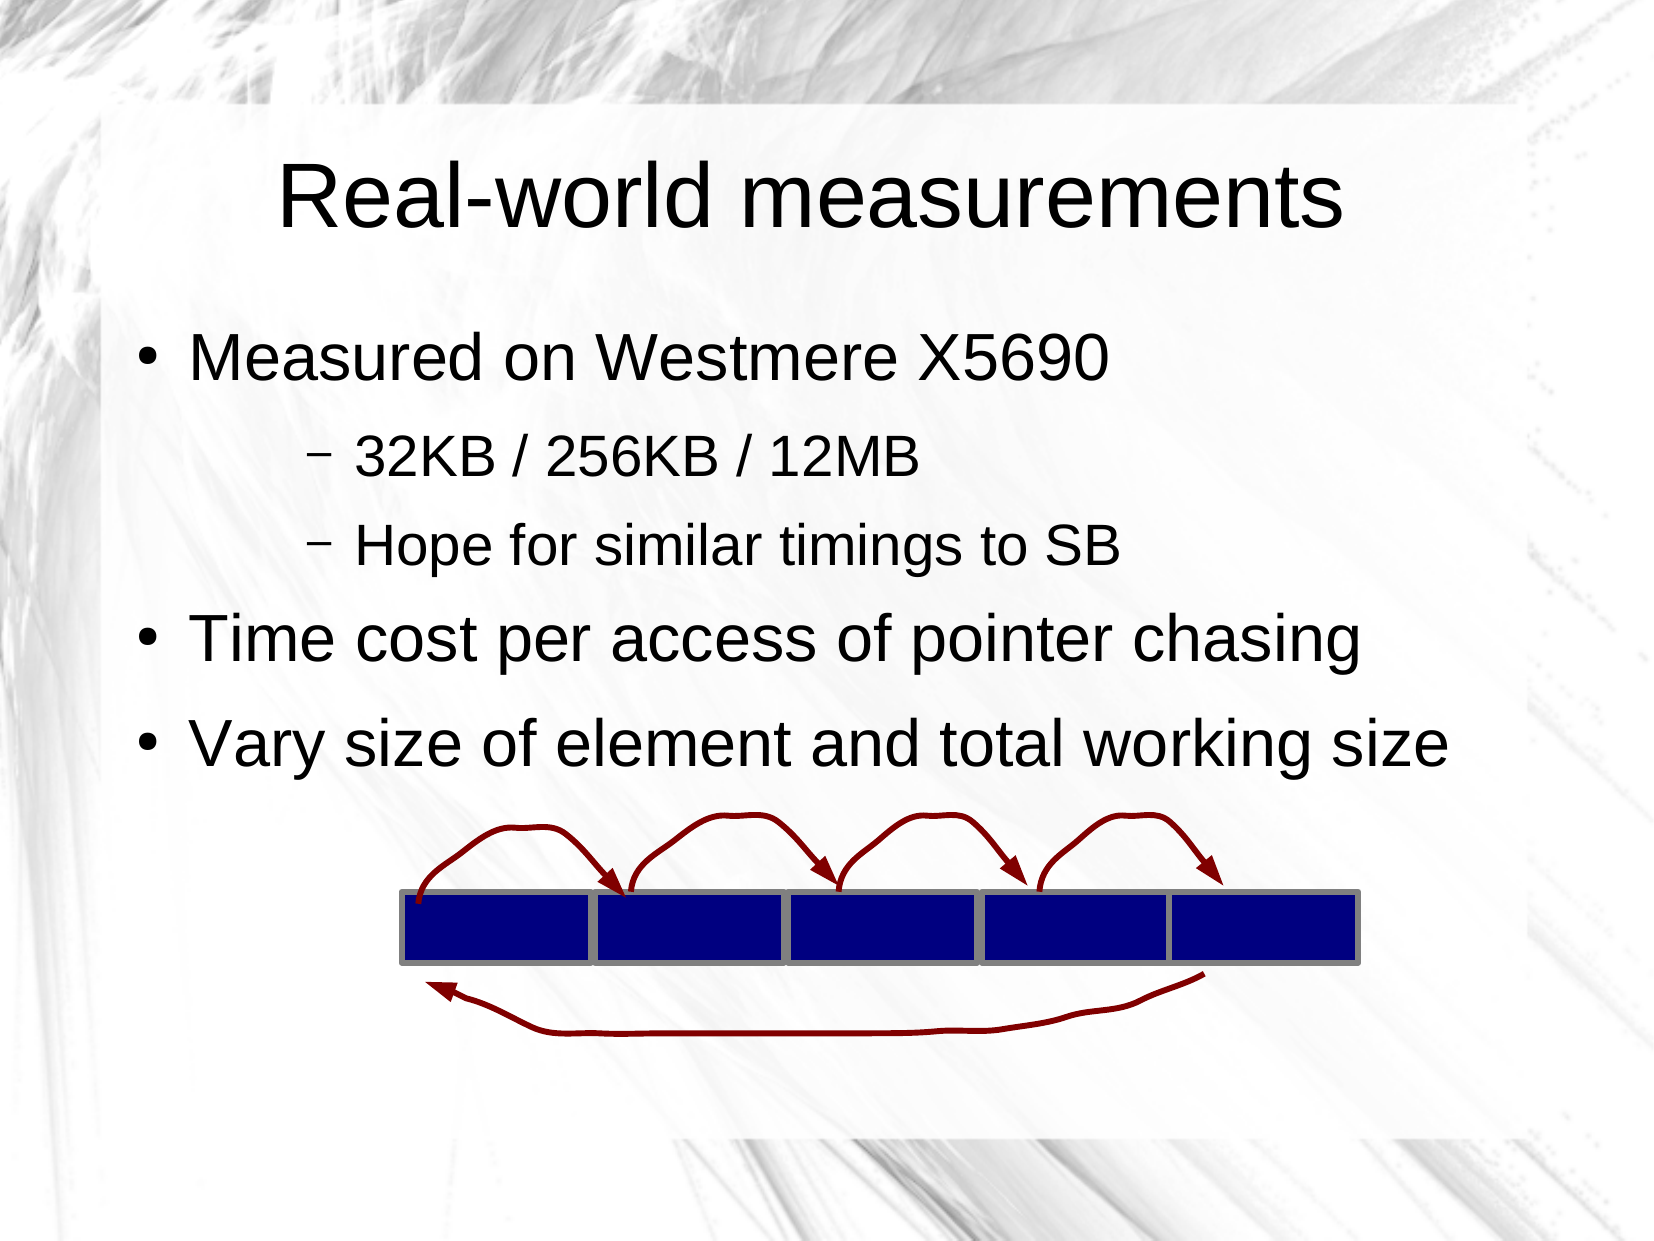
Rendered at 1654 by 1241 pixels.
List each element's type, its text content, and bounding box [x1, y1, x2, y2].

text_box [788, 891, 978, 963]
text_box [981, 891, 1359, 963]
text_box [401, 891, 591, 963]
picture [0, 0, 1654, 1241]
text_box [594, 891, 784, 963]
list Measured on Westmere X5690 32KB / 256KB / 12MB Hope for similar timings to SB Time cost per access of pointer chasing Vary size of element and total working size [118, 319, 1571, 781]
title Real-world measurements [118, 112, 1506, 281]
